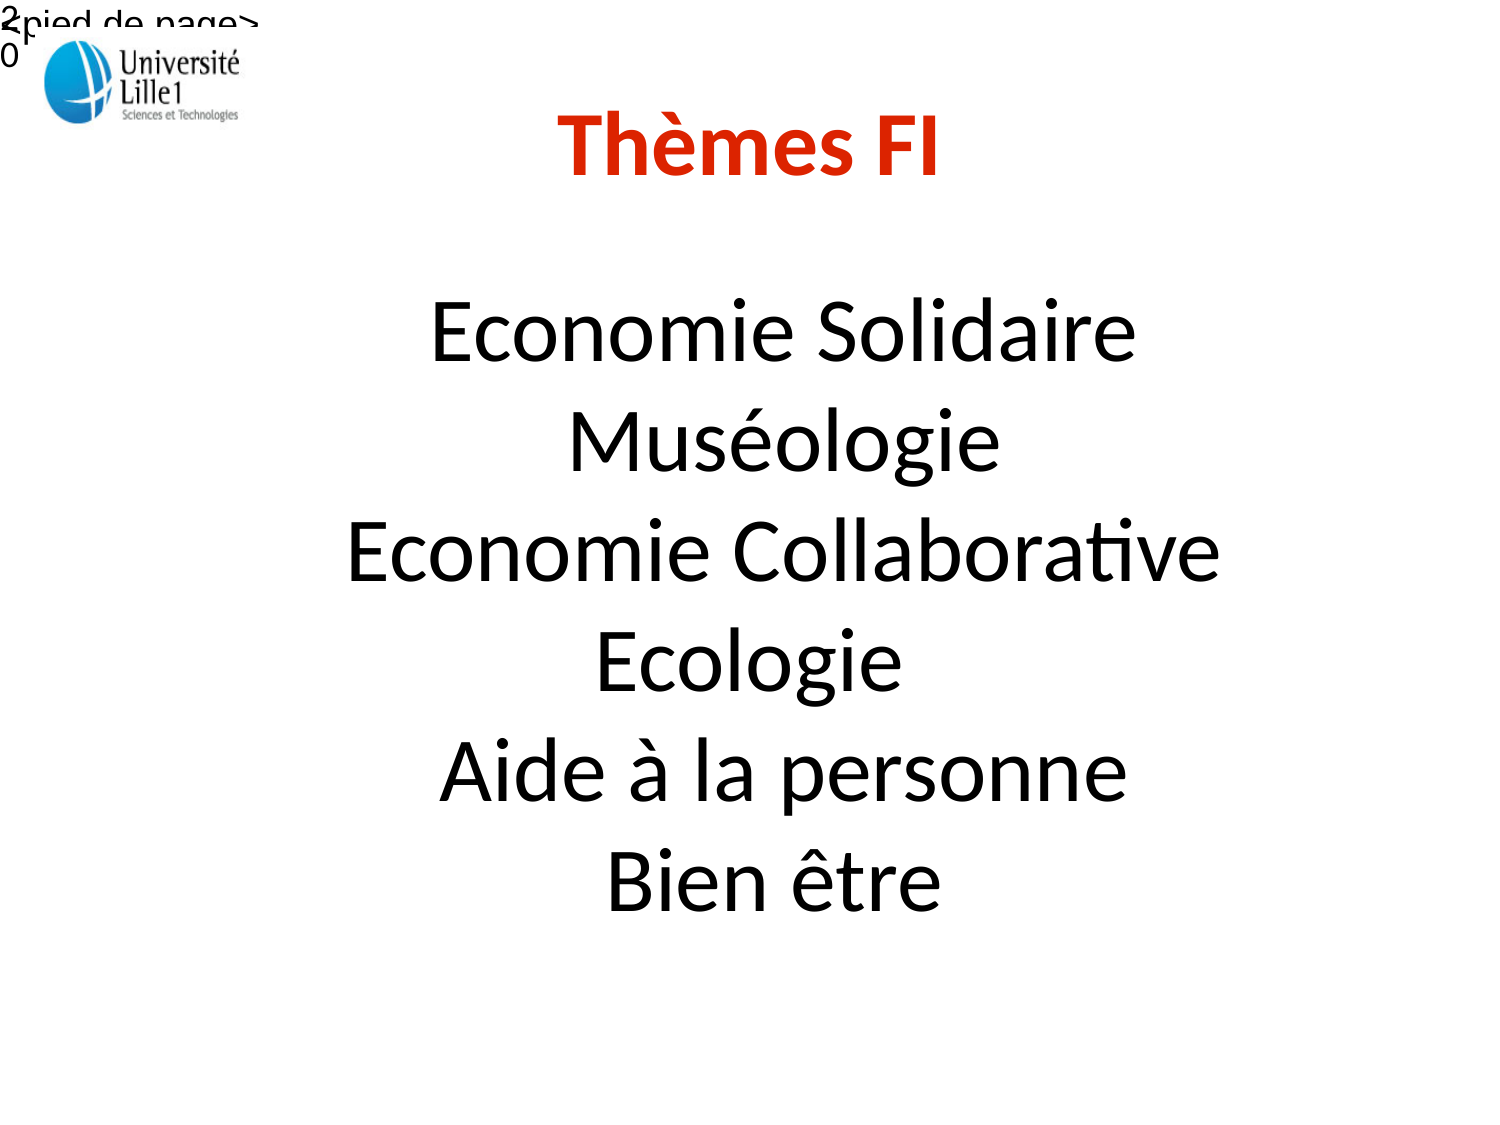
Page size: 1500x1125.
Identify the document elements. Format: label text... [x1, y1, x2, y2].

text_box Economie Solidaire Muséologie Economie Collaborative Ecologie Aide à la personne Bien être [74, 262, 1425, 1005]
picture [35, 27, 260, 130]
text_box Thèmes FI [74, 45, 1425, 233]
